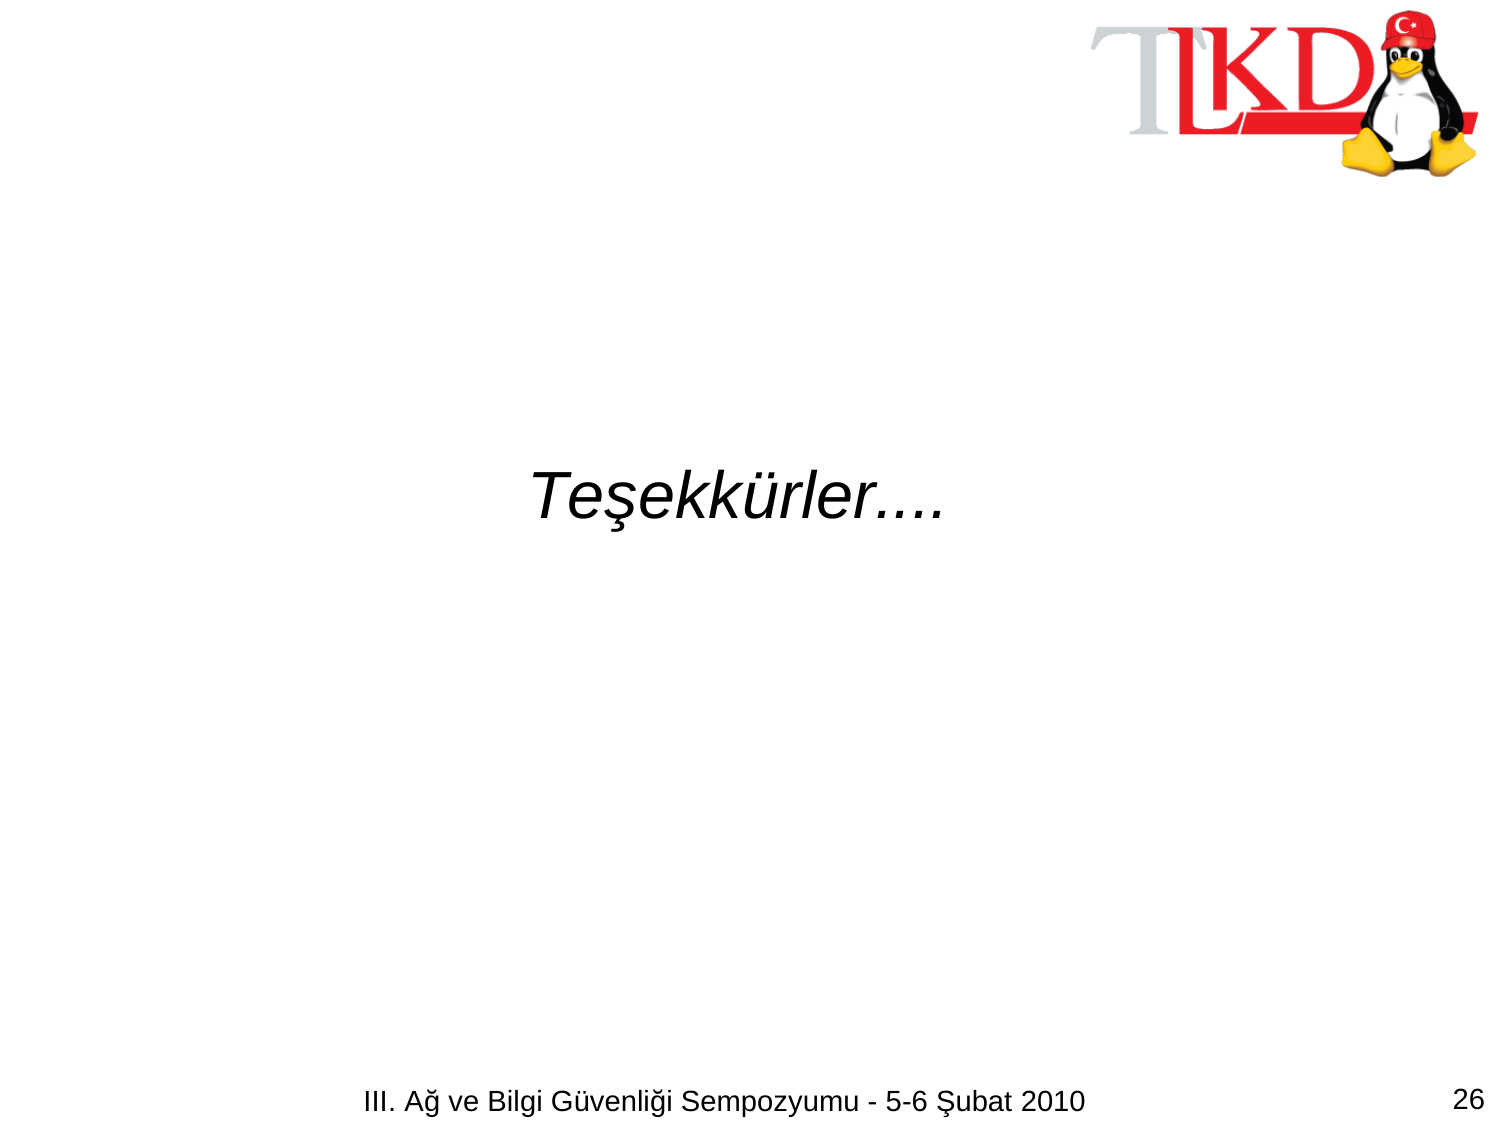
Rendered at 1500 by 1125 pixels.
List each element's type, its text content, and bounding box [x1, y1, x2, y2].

picture [1087, 0, 1491, 188]
title Teşekkürler.... [512, 450, 1043, 569]
